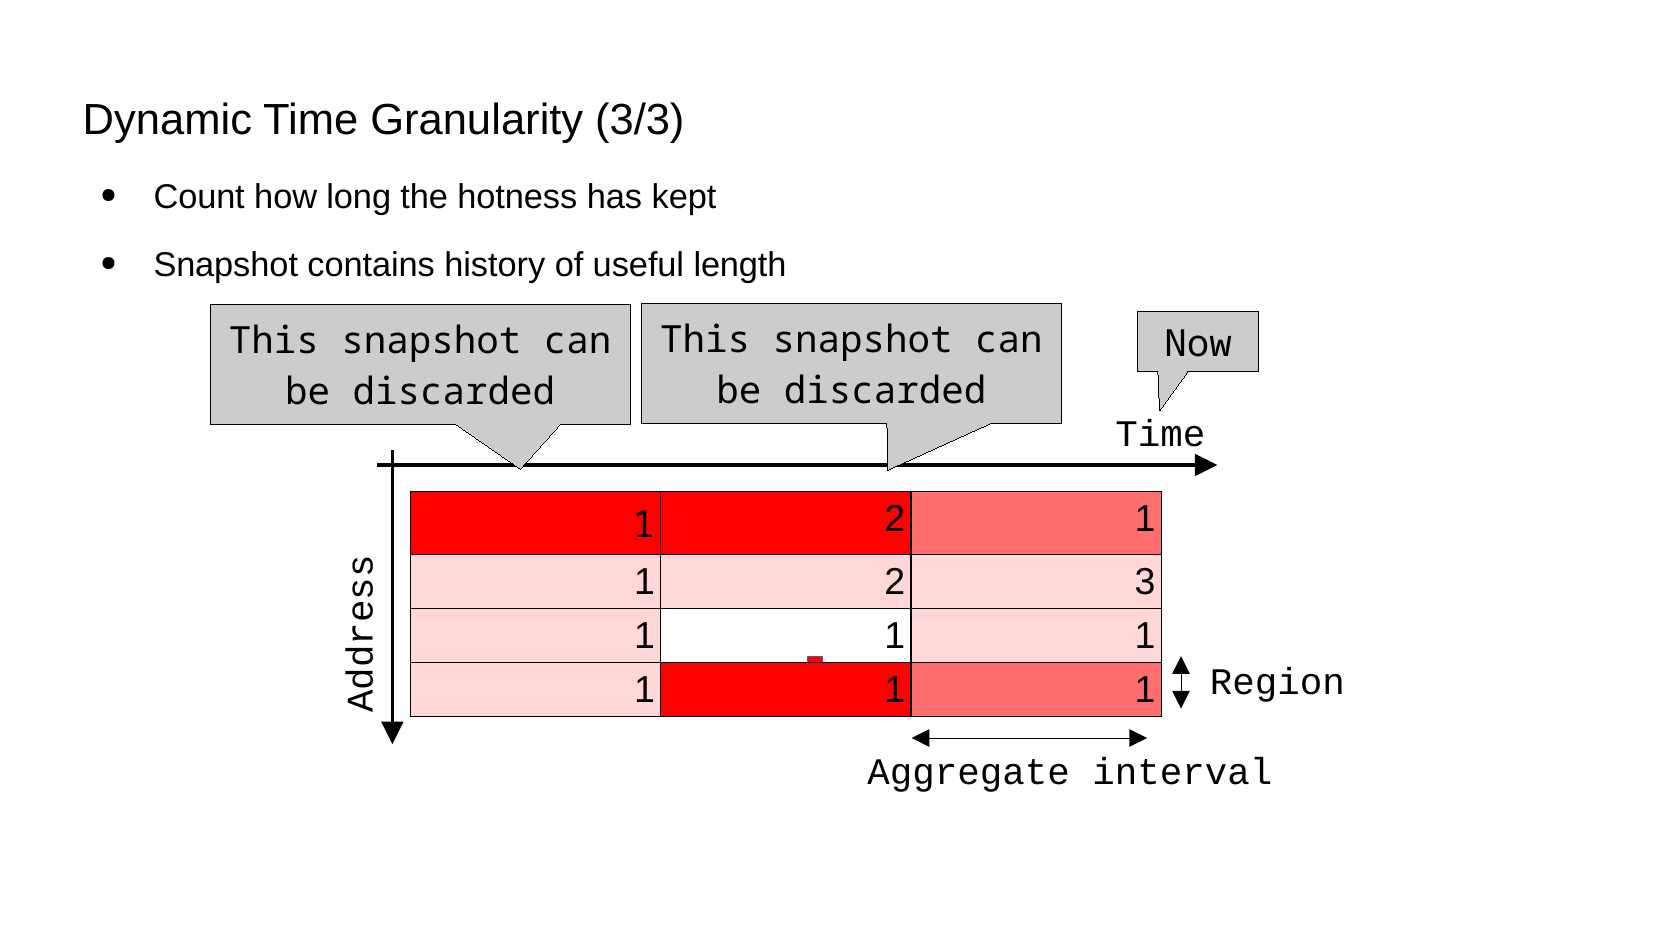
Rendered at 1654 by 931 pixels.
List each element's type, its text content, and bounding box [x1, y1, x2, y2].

table_cell 1 [912, 663, 1161, 716]
text_box Address [333, 525, 434, 728]
text_box Region [1195, 656, 1360, 714]
table_header 2 [661, 492, 910, 554]
table_cell 1 [411, 555, 660, 608]
table_cell 1 [912, 609, 1161, 662]
table_cell 2 [661, 555, 910, 608]
table_header 1 [411, 492, 660, 554]
list Count how long the hotness has kept Snapshot contains history of useful length [82, 177, 1571, 833]
table_cell 1 [661, 609, 910, 662]
table_cell 1 [411, 663, 660, 716]
text_box Time [1100, 408, 1221, 466]
title Dynamic Time Granularity (3/3) [82, 81, 1571, 157]
text_box This snapshot can be discarded [641, 303, 1062, 471]
table_cell 3 [912, 555, 1161, 608]
table_cell 1 [661, 663, 910, 716]
text_box This snapshot can be discarded [210, 304, 631, 470]
table_cell 1 [411, 609, 660, 662]
table_header 1 [912, 492, 1161, 554]
text_box Now [1137, 311, 1259, 411]
text_box Aggregate interval [852, 746, 1288, 804]
